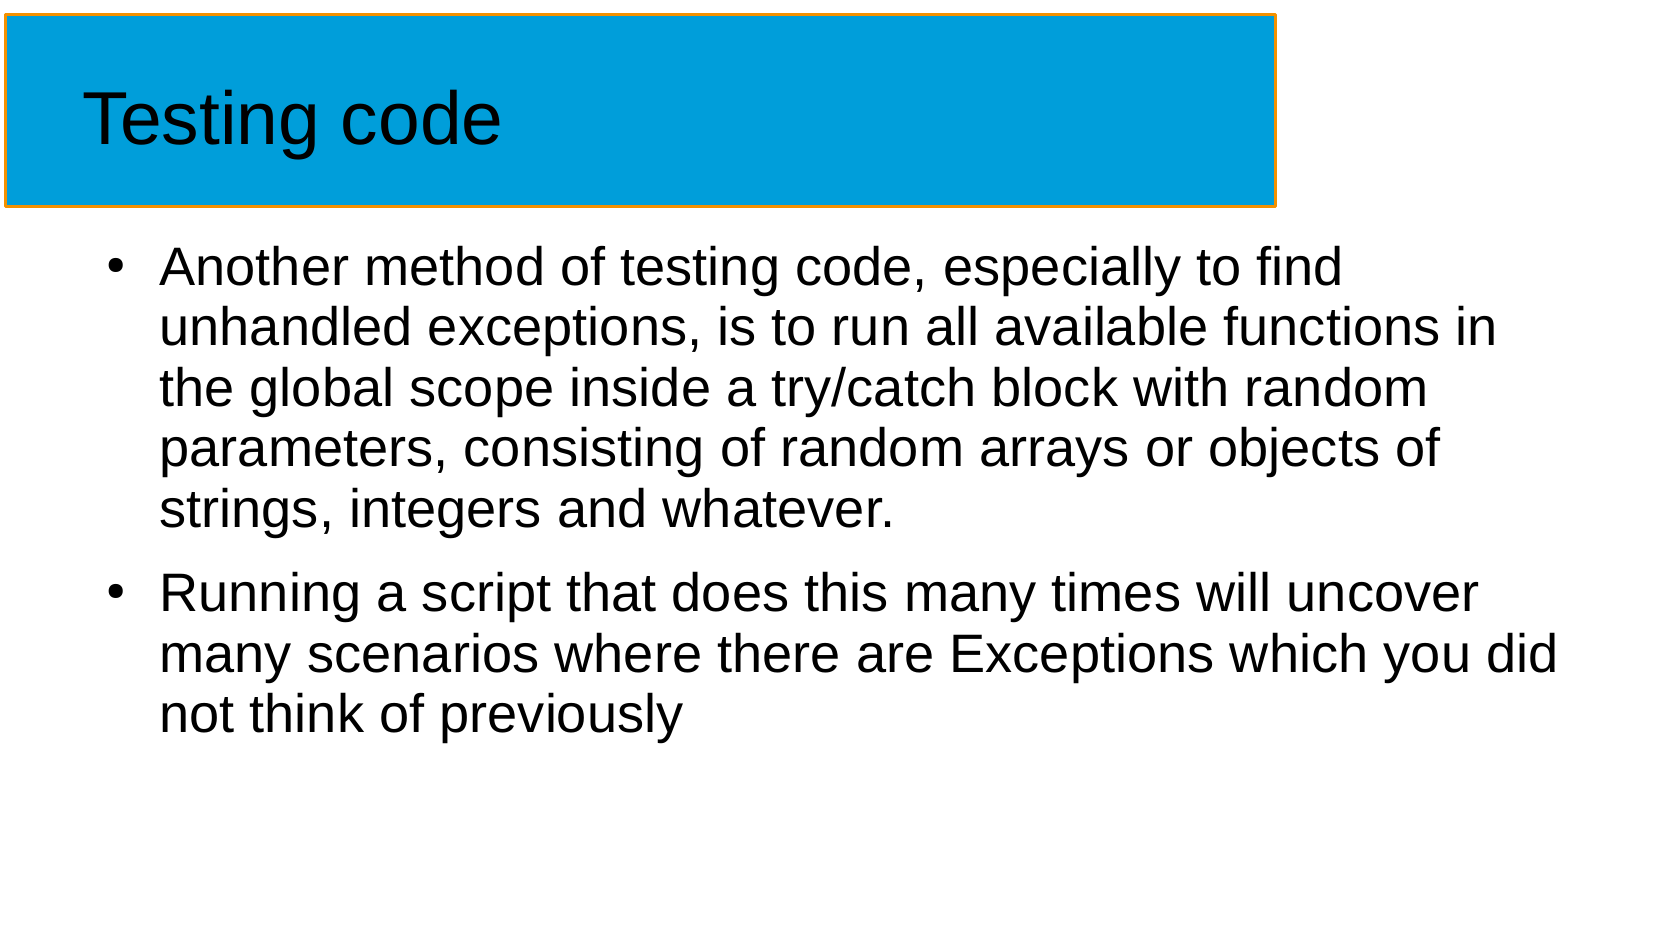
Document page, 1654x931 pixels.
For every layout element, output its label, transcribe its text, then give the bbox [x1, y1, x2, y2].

list Another method of testing code, especially to find unhandled exceptions, is to run all available functions in the global scope inside a try/catch block with random parameters, consisting of random arrays or objects of strings, integers and whatever. Running a script that does this many times will uncover many scenarios where there are Exceptions which you did not think of previously [88, 236, 1565, 798]
title Testing code [82, 44, 1235, 192]
